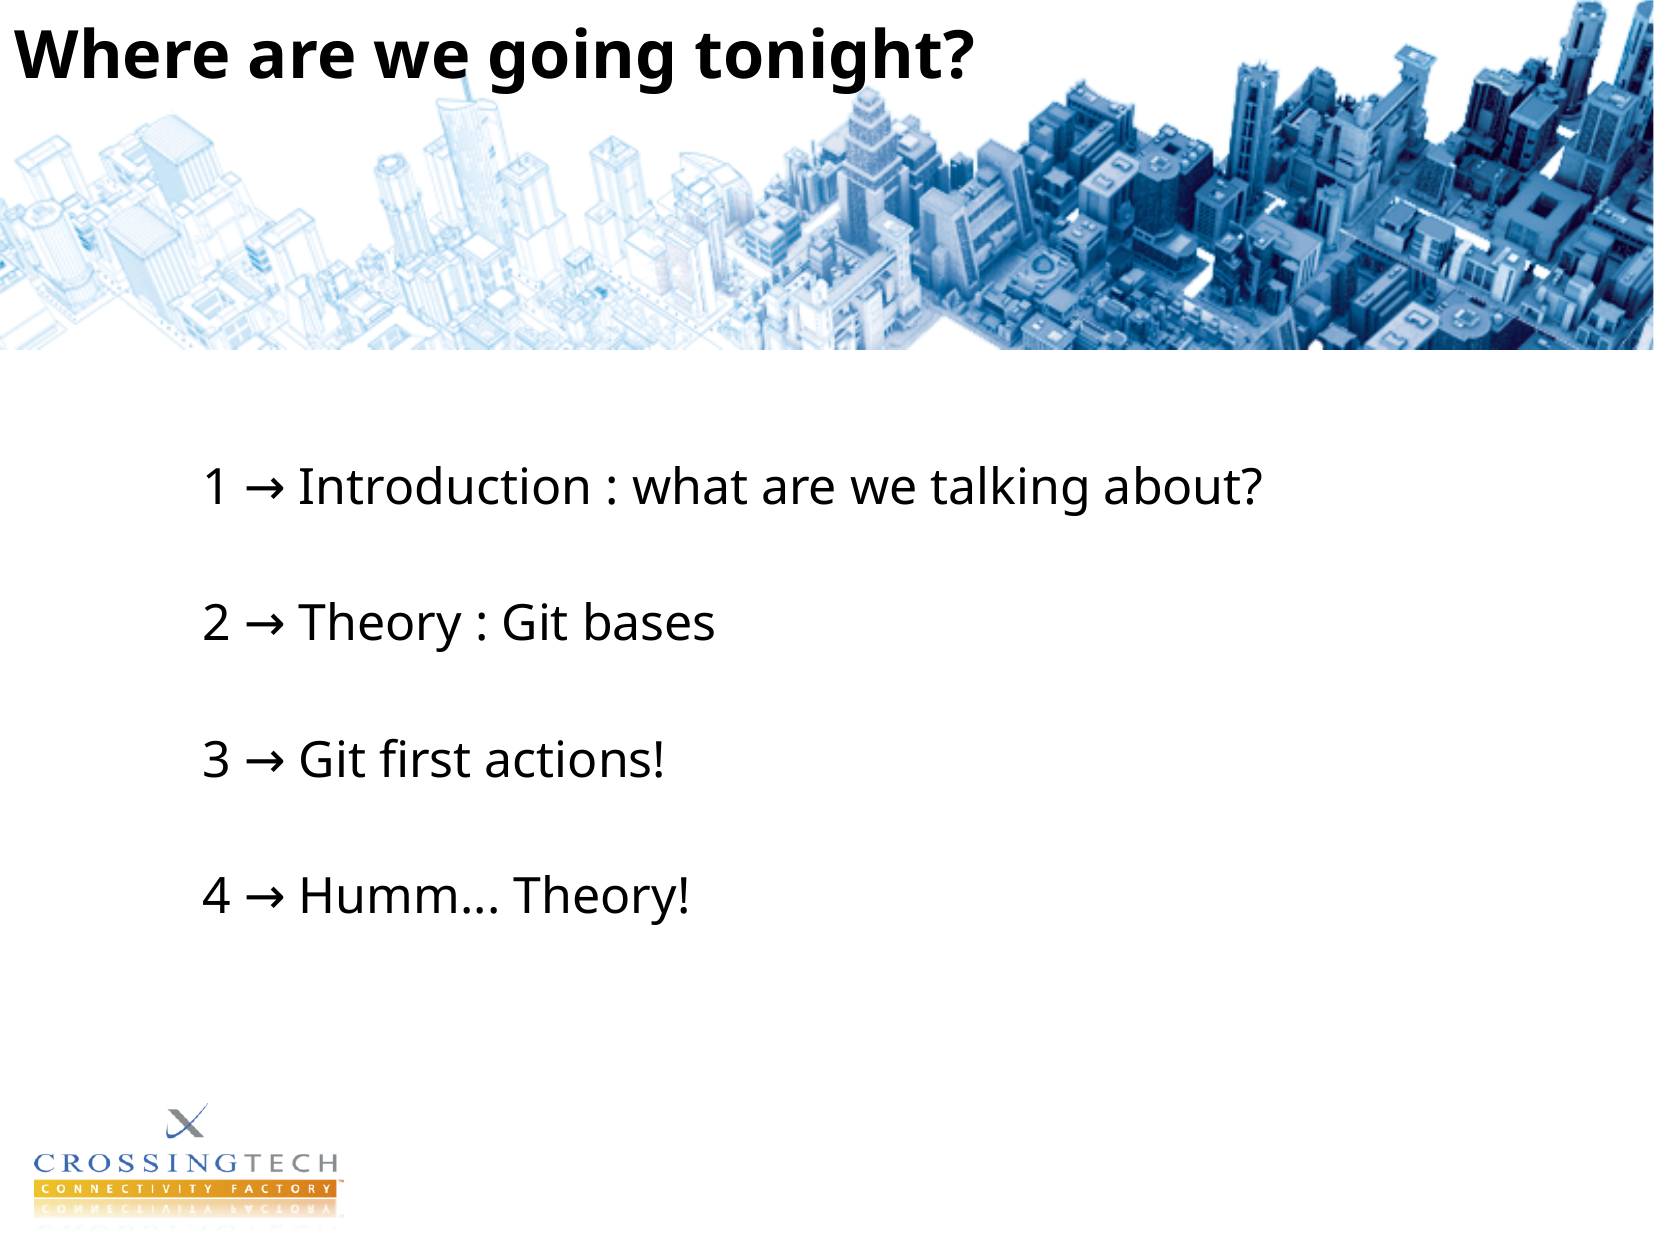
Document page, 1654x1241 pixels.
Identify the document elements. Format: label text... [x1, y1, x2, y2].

picture [34, 1103, 344, 1237]
picture [0, 0, 1654, 350]
text_box Where are we going tonight? [0, 0, 1114, 93]
text_box 1 → Introduction : what are we talking about? 2 → Theory : Git bases 3 → Git first actions! 4 → Humm... Theory! [187, 375, 1573, 856]
